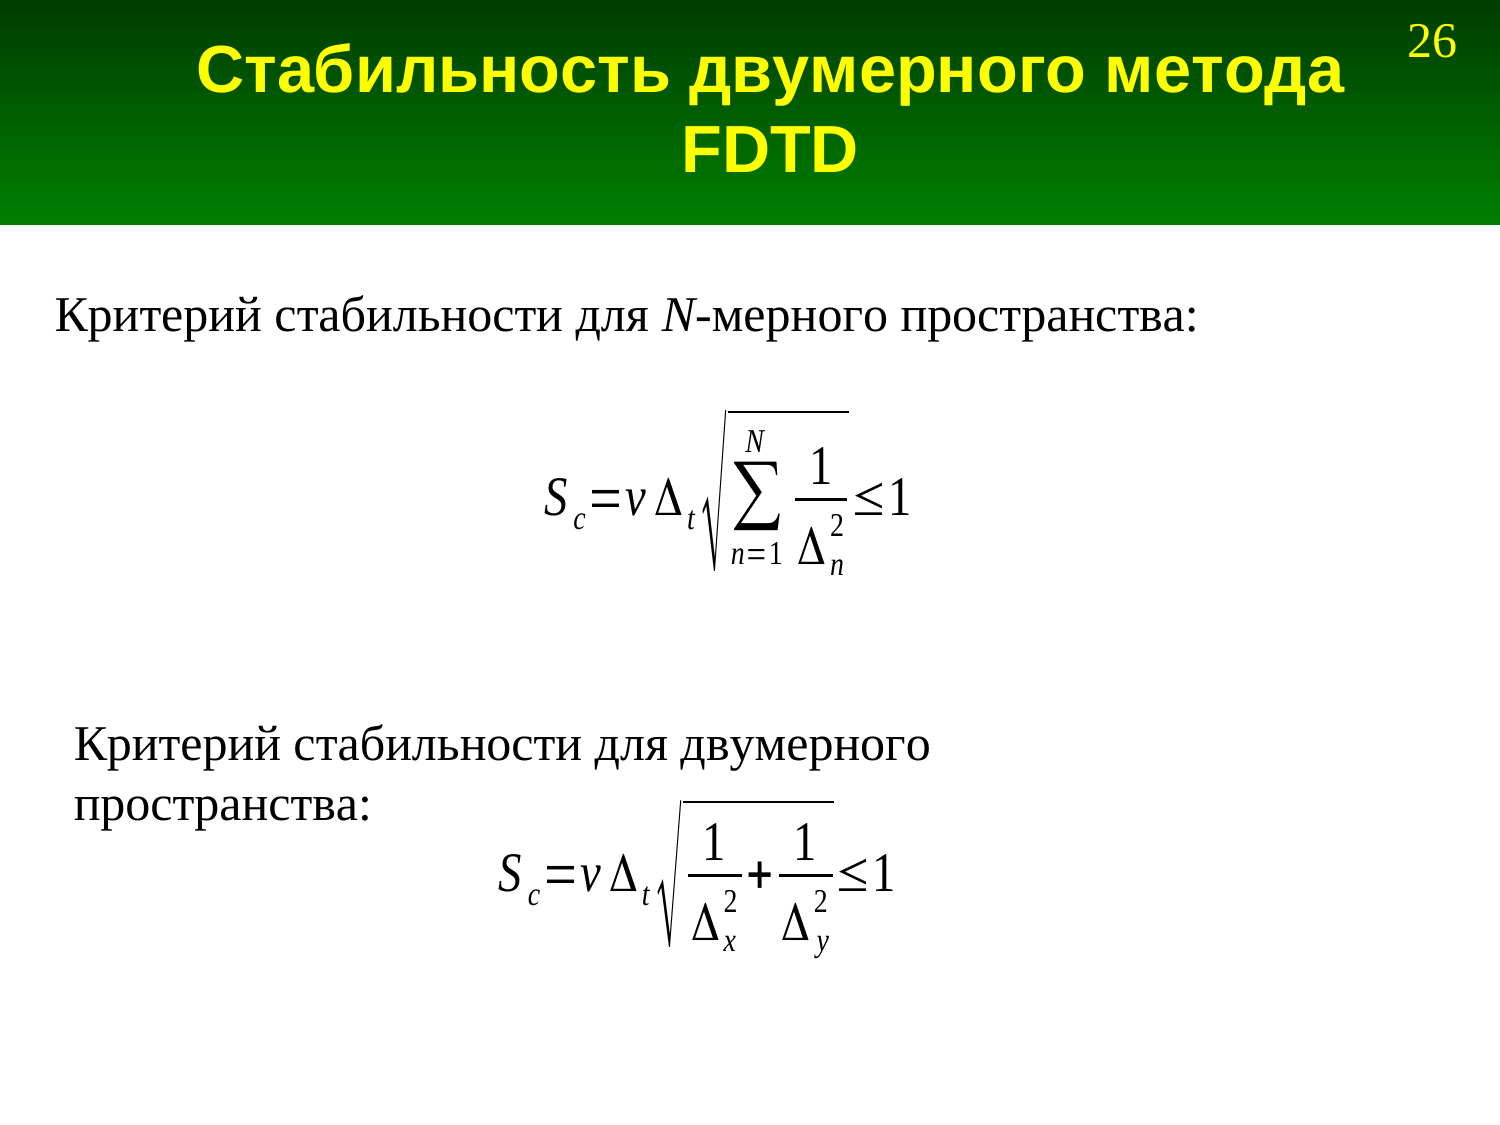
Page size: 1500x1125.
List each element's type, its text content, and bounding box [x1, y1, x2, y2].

title Стабильность двумерного метода FDTD [100, 7, 1441, 204]
chart [484, 797, 908, 961]
text_box Критерий стабильности для N-мерного пространства: [39, 273, 1218, 349]
chart [529, 407, 924, 584]
text_box Критерий стабильности для двумерного пространства: [59, 702, 1255, 838]
